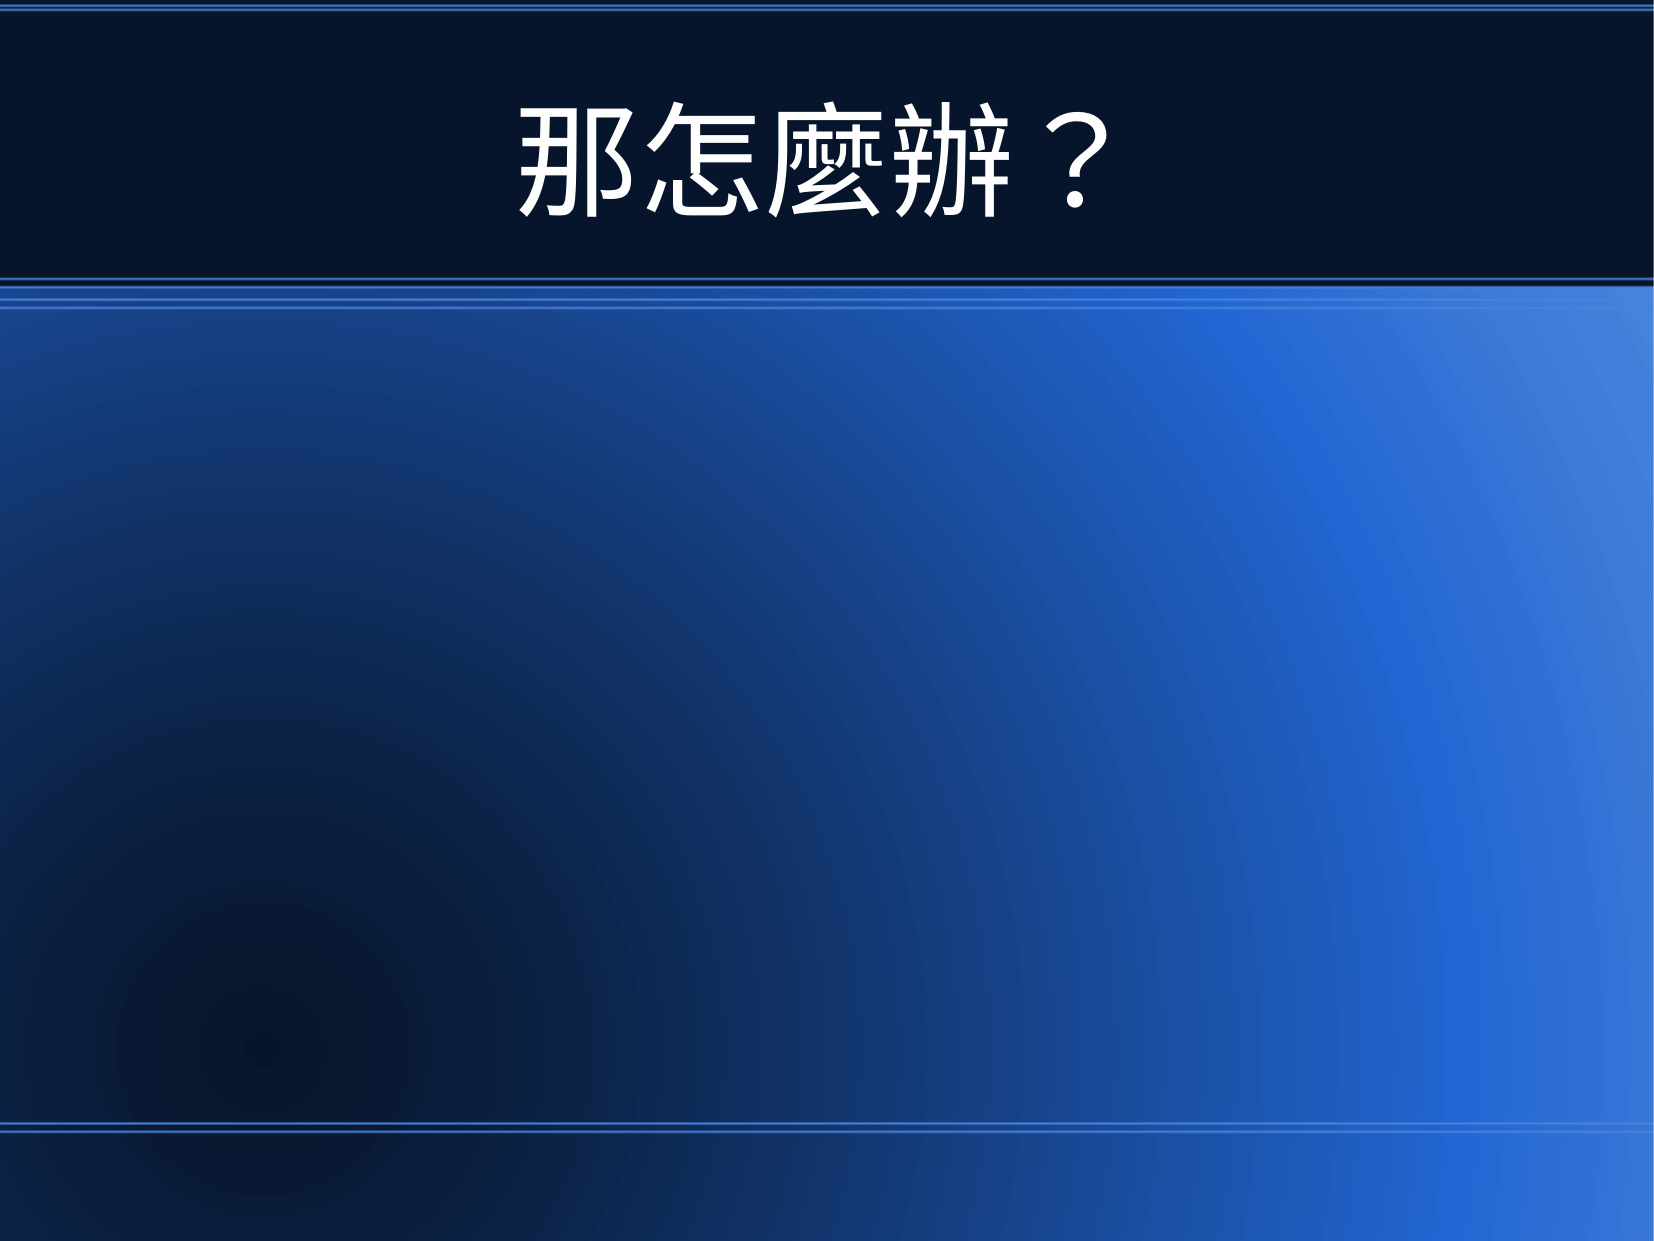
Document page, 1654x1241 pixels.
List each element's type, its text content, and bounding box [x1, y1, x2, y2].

picture [0, 0, 1654, 1241]
title 那怎麼辦？ [82, 49, 1571, 257]
